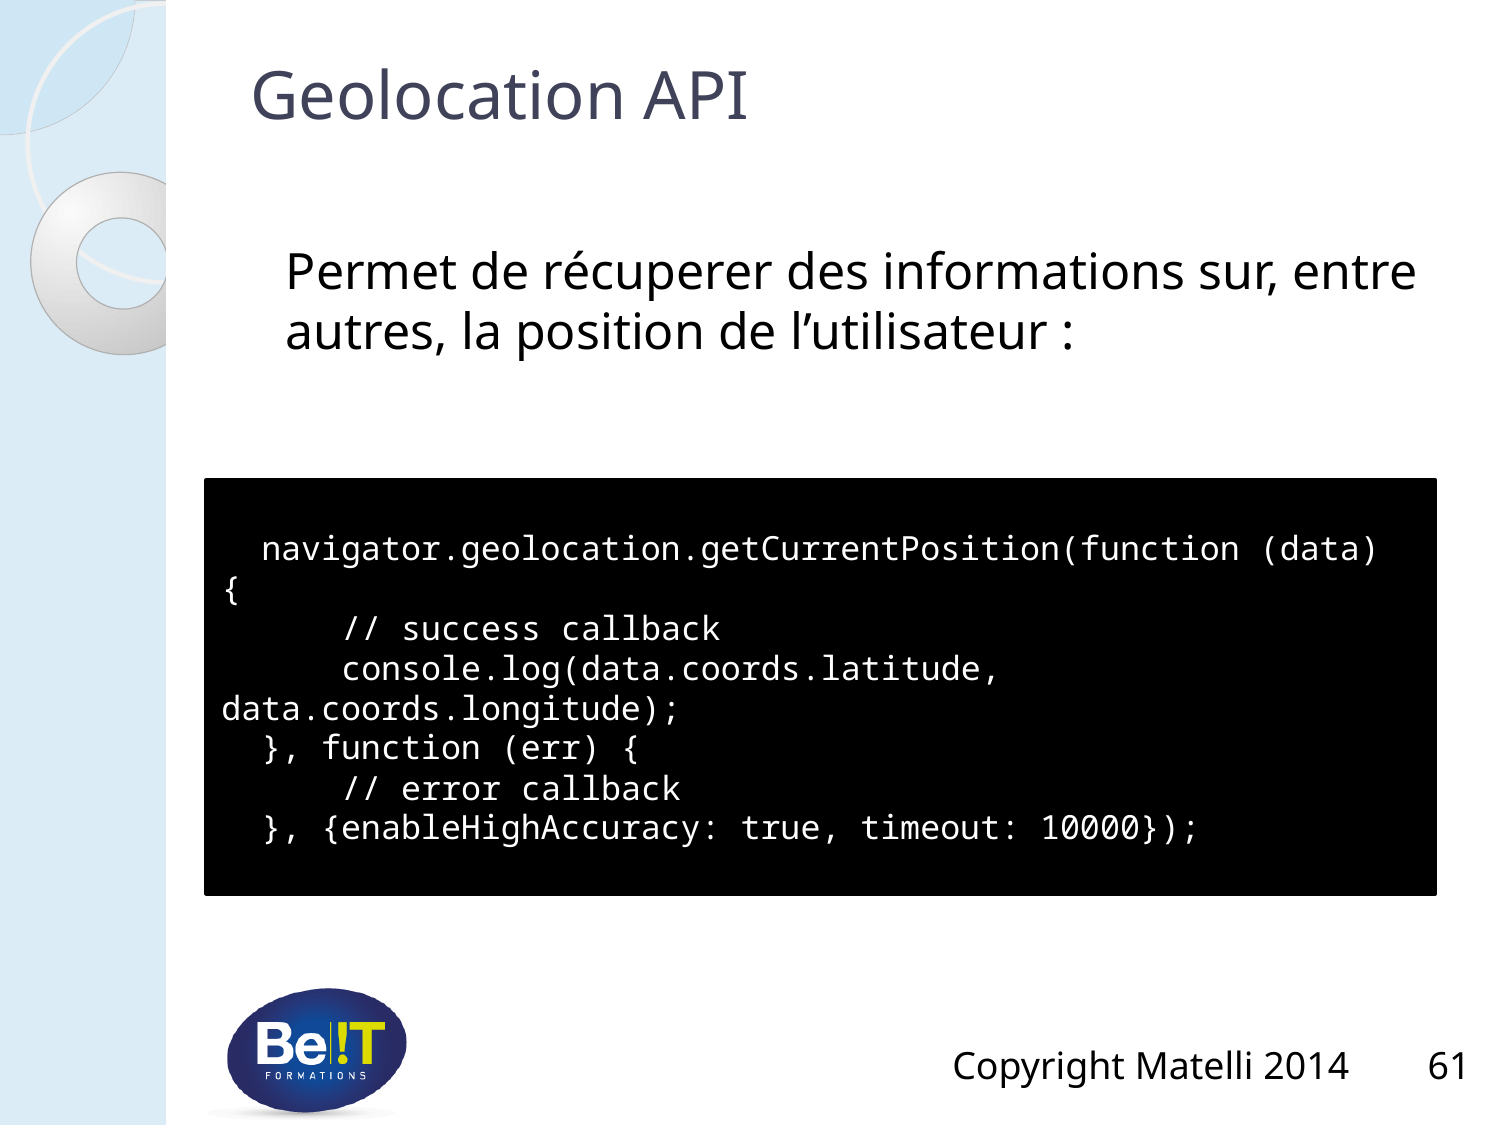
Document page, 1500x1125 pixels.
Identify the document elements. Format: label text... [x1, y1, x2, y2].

footer Copyright Matelli 2014 [937, 1034, 1413, 1113]
title Geolocation API [235, 45, 1466, 233]
slide_number <numéro> [1413, 1034, 1488, 1113]
text_box navigator.geolocation.getCurrentPosition(function (data) { // success callback console.log(data.coords.latitude, data.coords.longitude); }, function (err) { // error callback }, {enableHighAccuracy: true, timeout: 10000}); [206, 479, 1435, 894]
picture [171, 977, 442, 1125]
list Permet de récuperer des informations sur, entre autres, la position de l’utilisateur : [205, 231, 1436, 1020]
